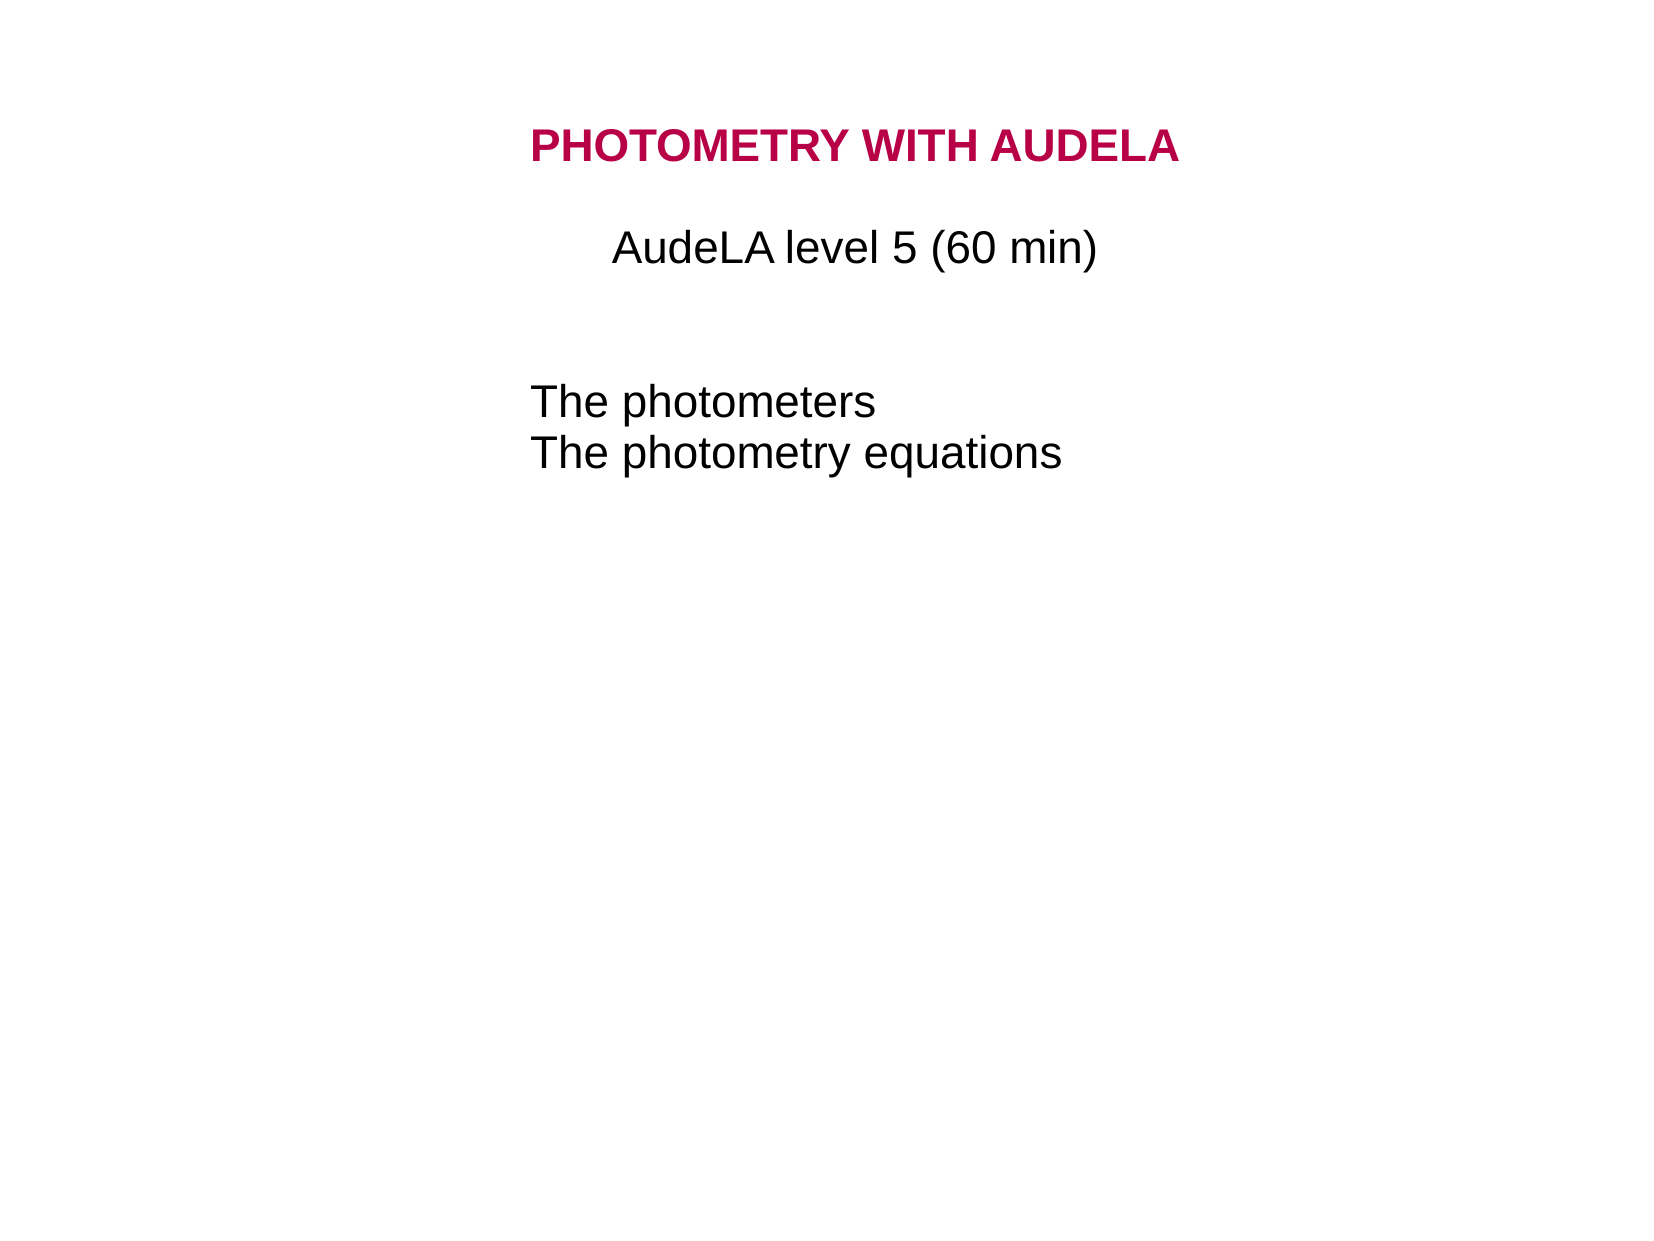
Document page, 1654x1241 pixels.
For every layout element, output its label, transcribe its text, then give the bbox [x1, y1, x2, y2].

text_box PHOTOMETRY WITH AUDELA AudeLA level 5 (60 min) The photometers The photometry equations [515, 61, 1196, 682]
